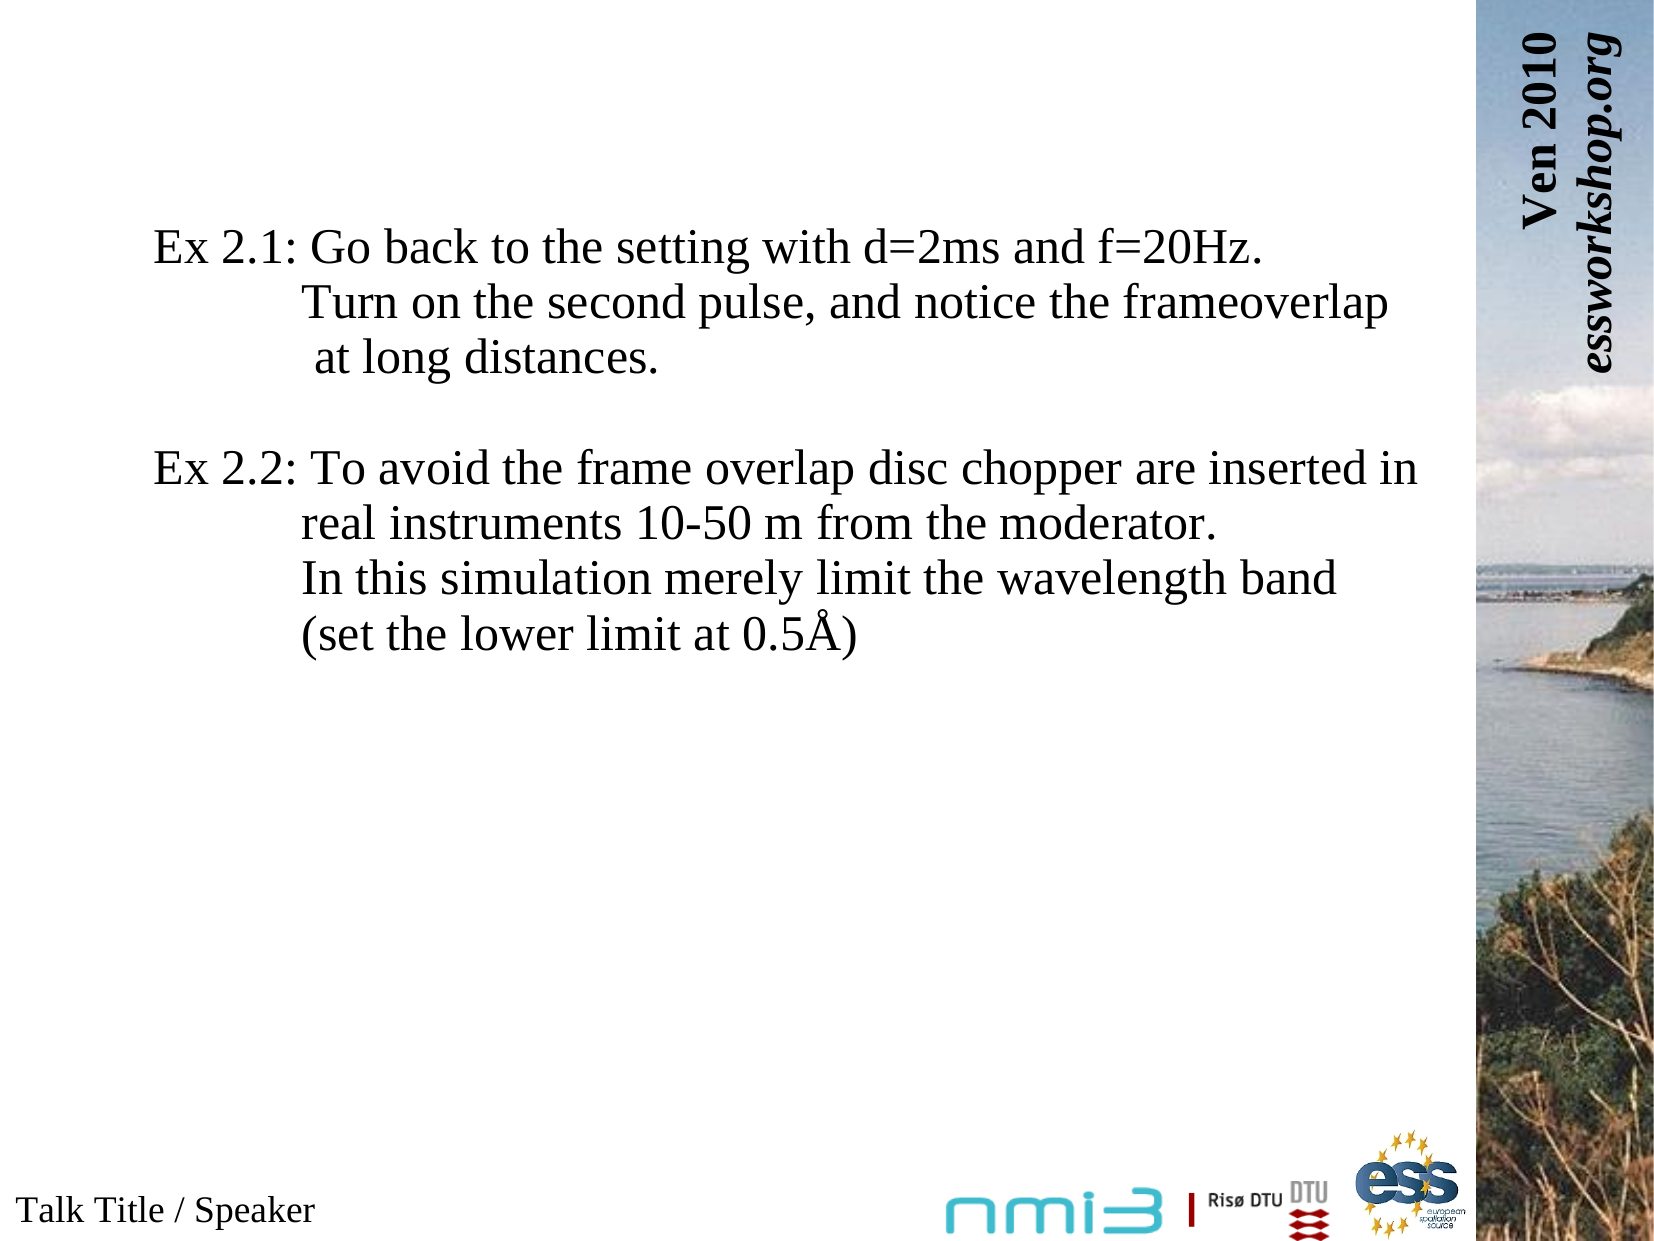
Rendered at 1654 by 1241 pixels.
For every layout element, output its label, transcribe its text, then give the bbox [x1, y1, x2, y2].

text_box Ex 2.1: Go back to the setting with d=2ms and f=20Hz. Turn on the second pulse, and notice the frameoverlap at long distances. Ex 2.2: To avoid the frame overlap disc chopper are inserted in real instruments 10-50 m from the moderator. In this simulation merely limit the wavelength band (set the lower limit at 0.5Å) [154, 218, 1433, 662]
picture [1176, 1181, 1338, 1241]
picture [1476, 0, 1654, 1241]
picture [1348, 1121, 1467, 1241]
picture [943, 1181, 1166, 1241]
